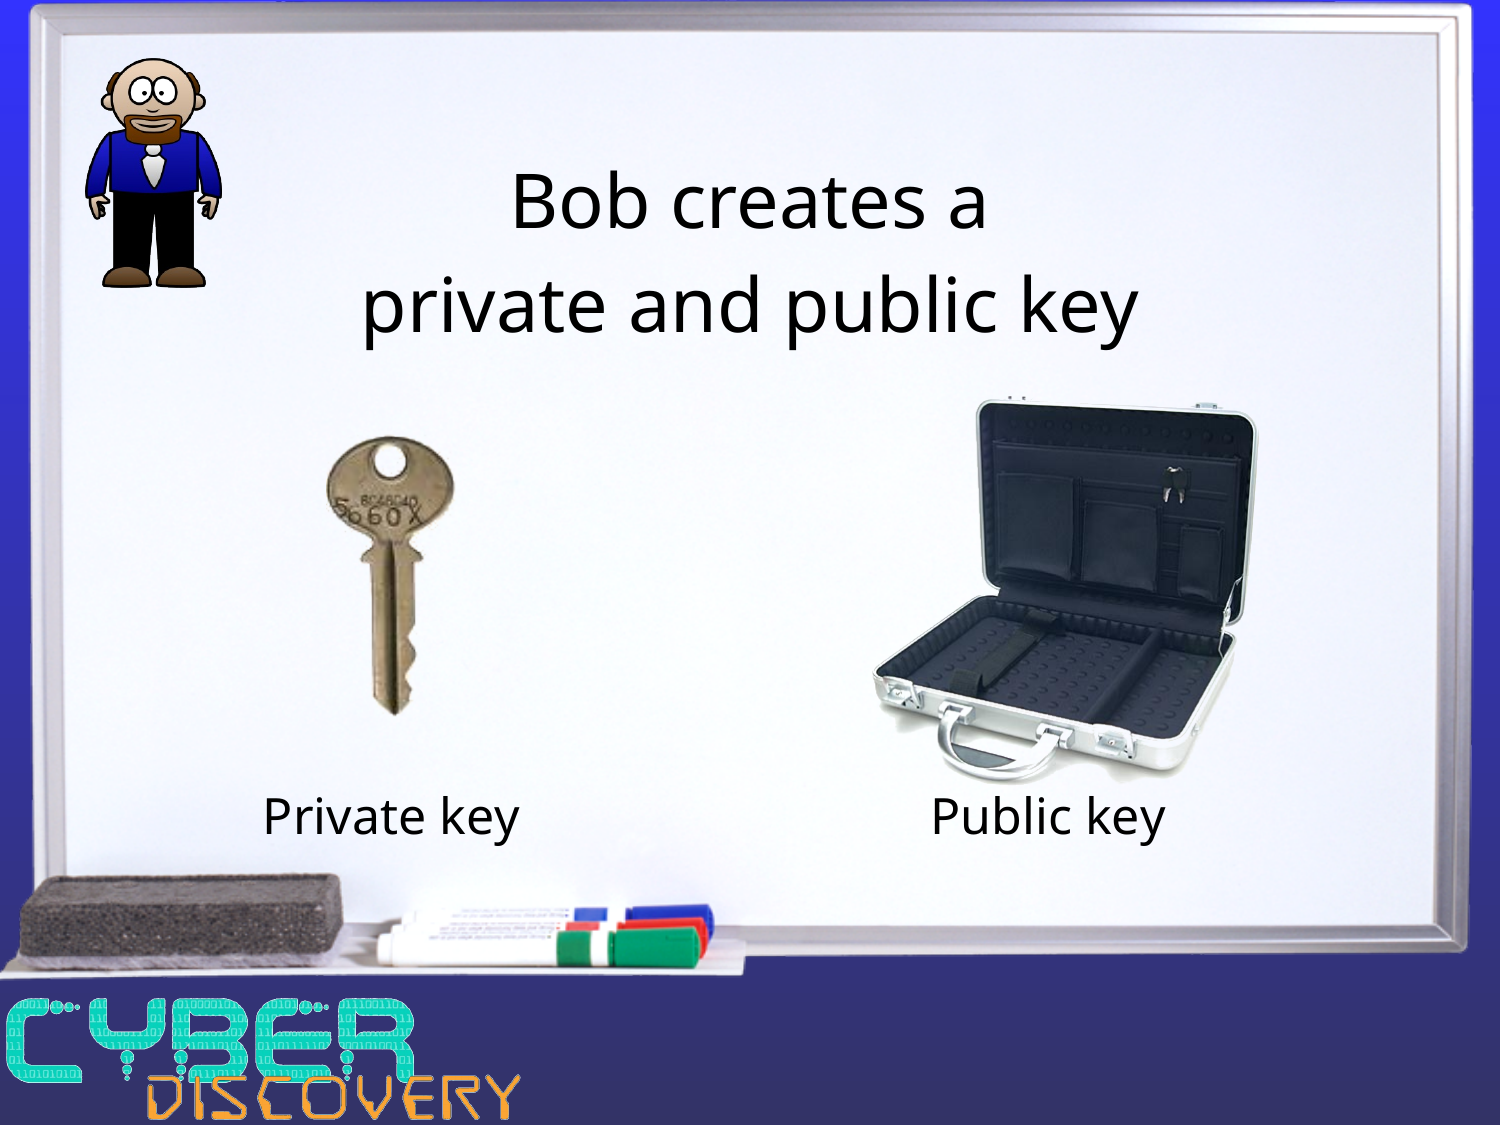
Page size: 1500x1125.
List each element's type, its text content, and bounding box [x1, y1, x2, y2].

text_box Private key [248, 777, 537, 853]
text_box Public key [915, 777, 1187, 853]
title Bob creates a private and public key [75, 140, 1425, 362]
picture [0, 0, 1500, 1125]
